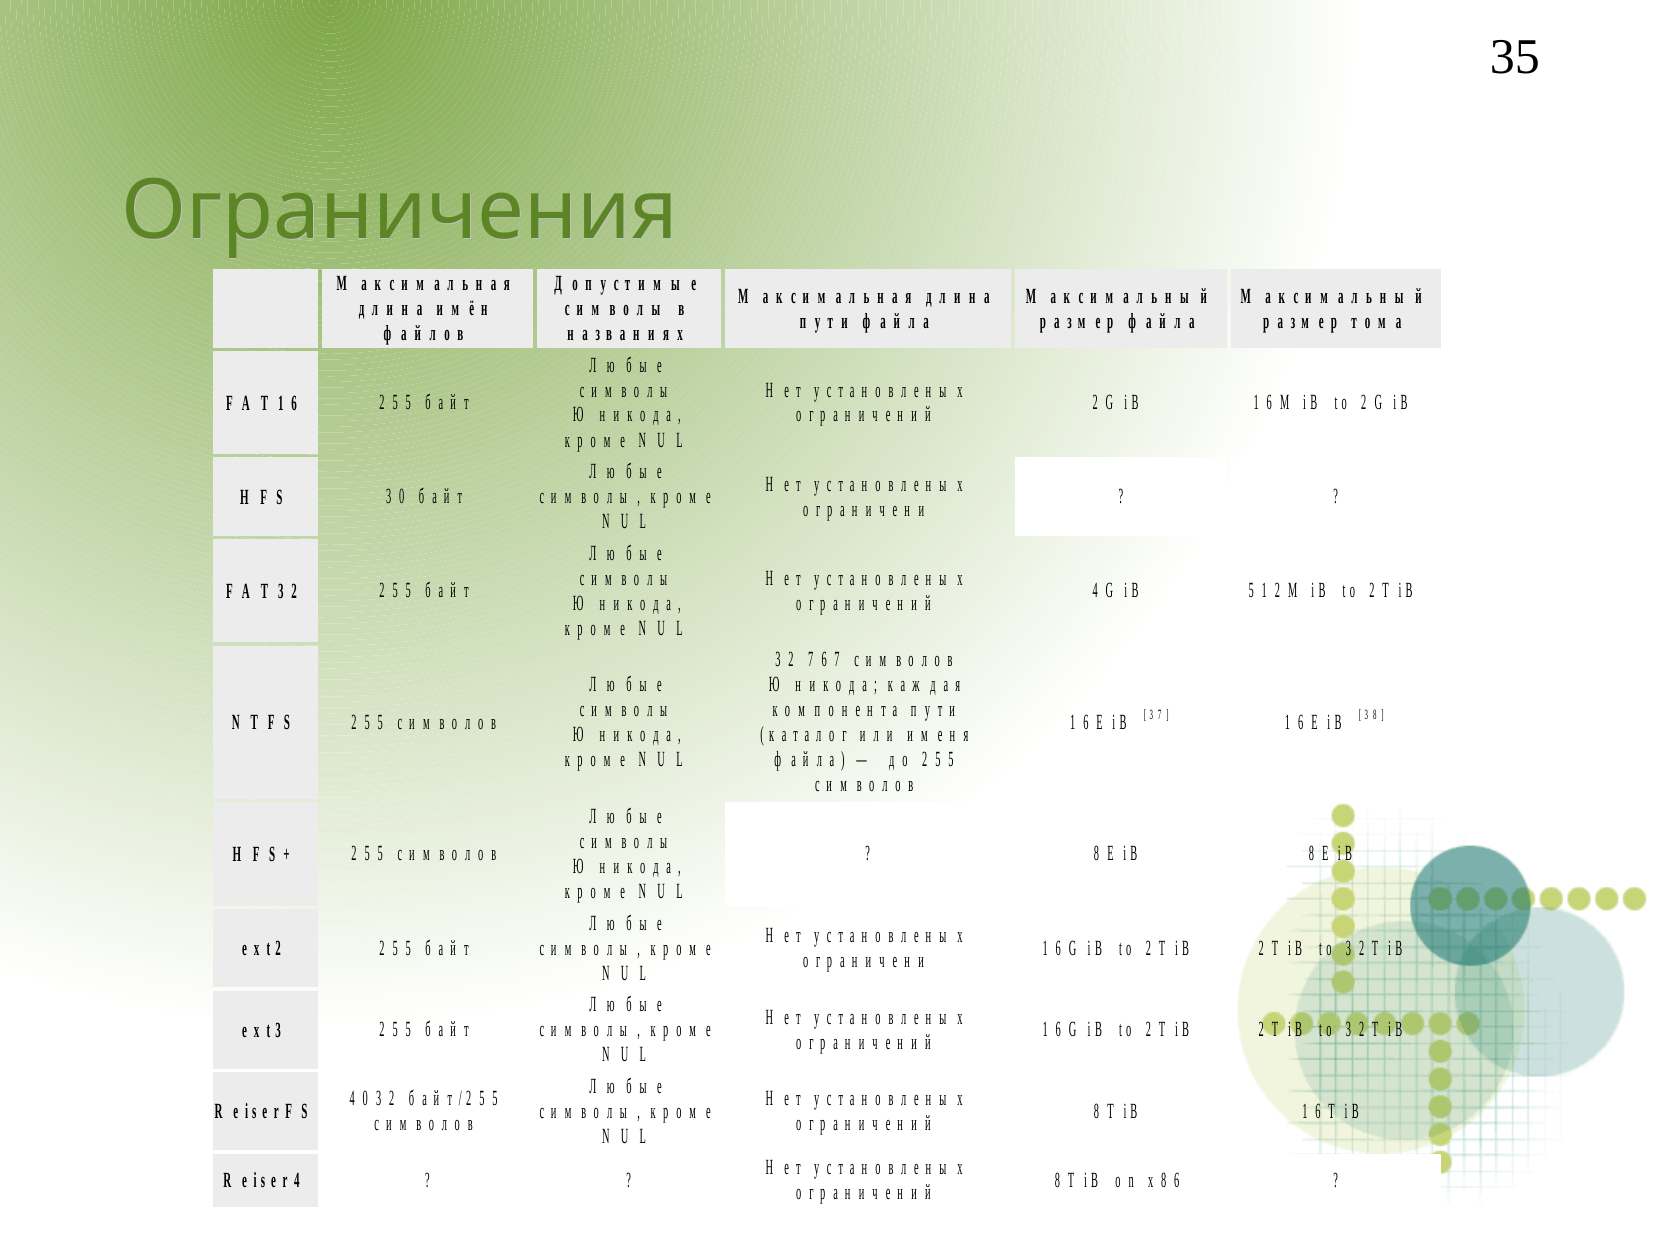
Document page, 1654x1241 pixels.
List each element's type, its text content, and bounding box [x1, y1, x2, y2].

text_box <номер> [1500, 29, 1654, 89]
title Ограничения [121, 102, 1534, 311]
picture [206, 265, 1654, 1241]
